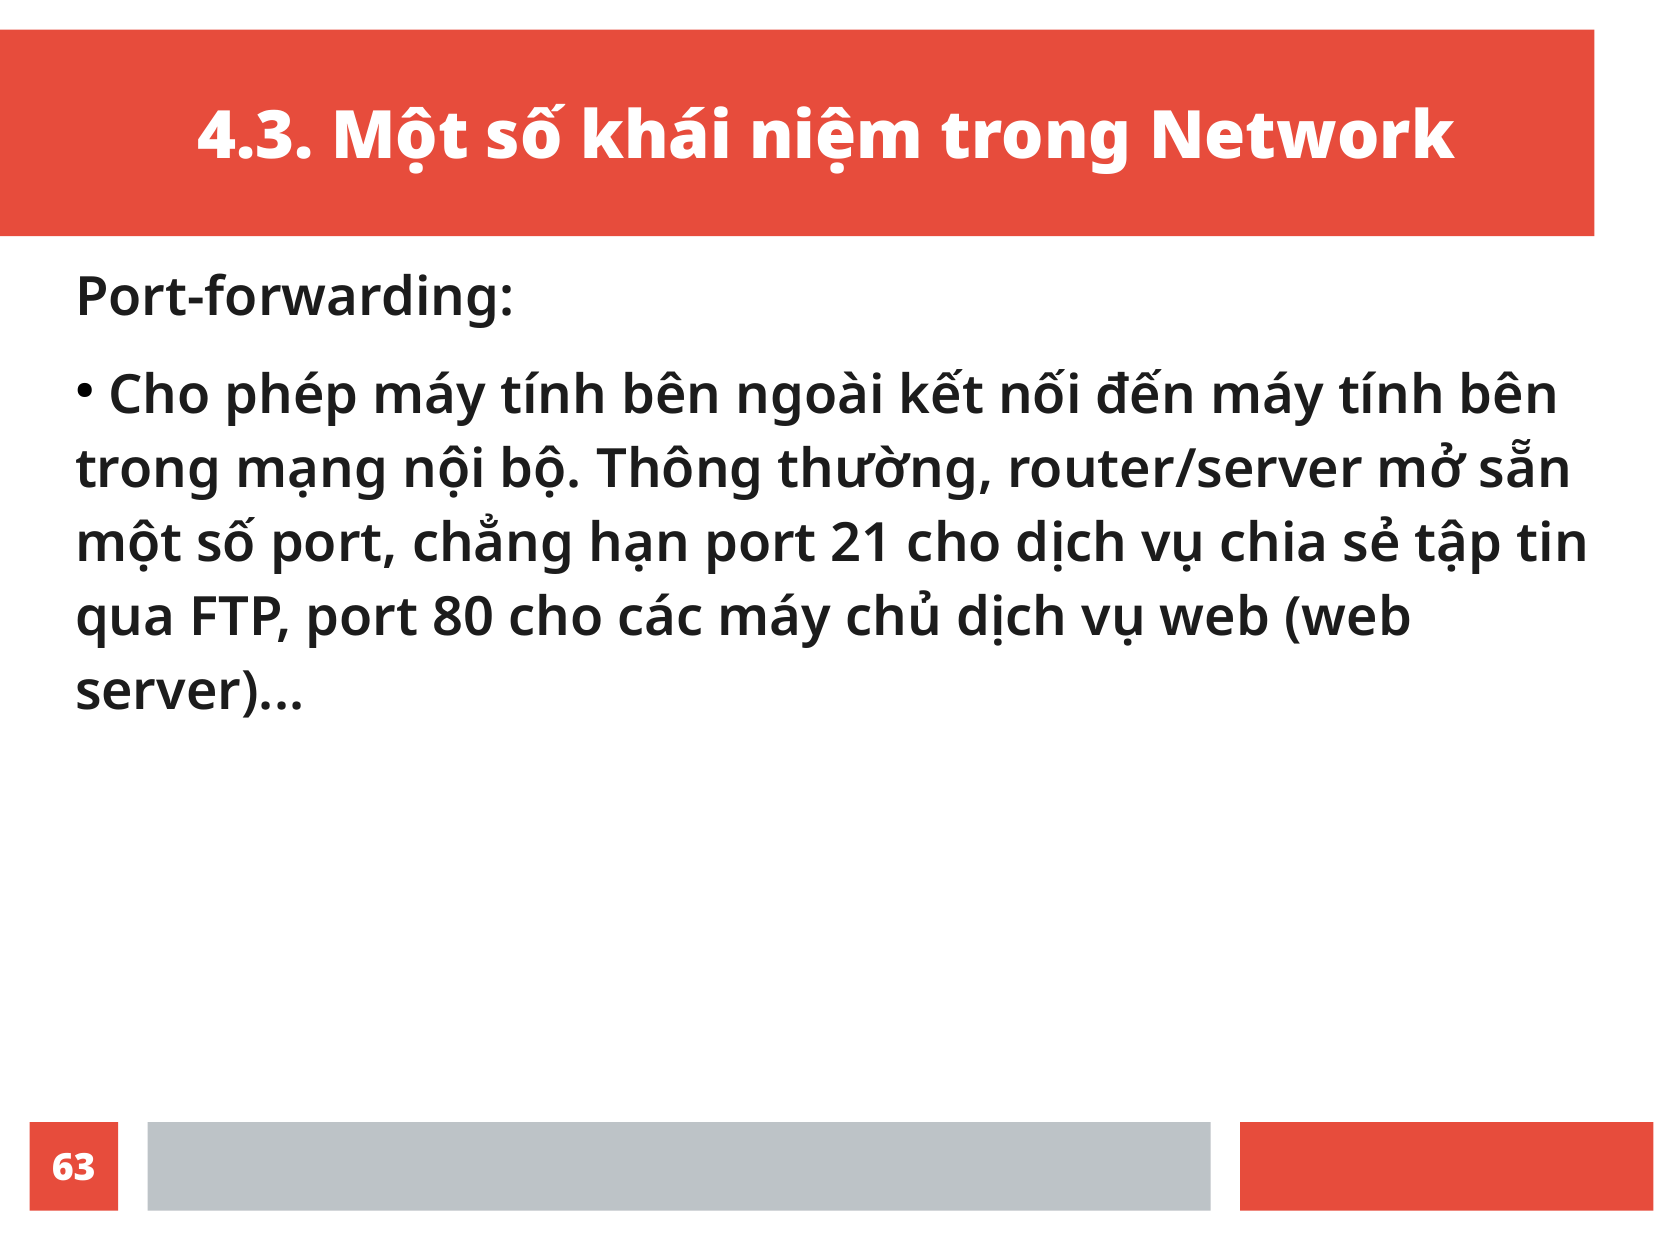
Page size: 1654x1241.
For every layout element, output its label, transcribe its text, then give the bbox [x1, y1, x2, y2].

title 4.3. Một số khái niệm trong Network [59, 59, 1595, 207]
list Port-forwarding: Cho phép máy tính bên ngoài kết nối đến máy tính bên trong mạng nội bộ. Thông thường, router/server mở sẵn một số port, chẳng hạn port 21 cho dịch vụ chia sẻ tập tin qua FTP, port 80 cho các máy chủ dịch vụ web (web server)... [75, 257, 1636, 1126]
